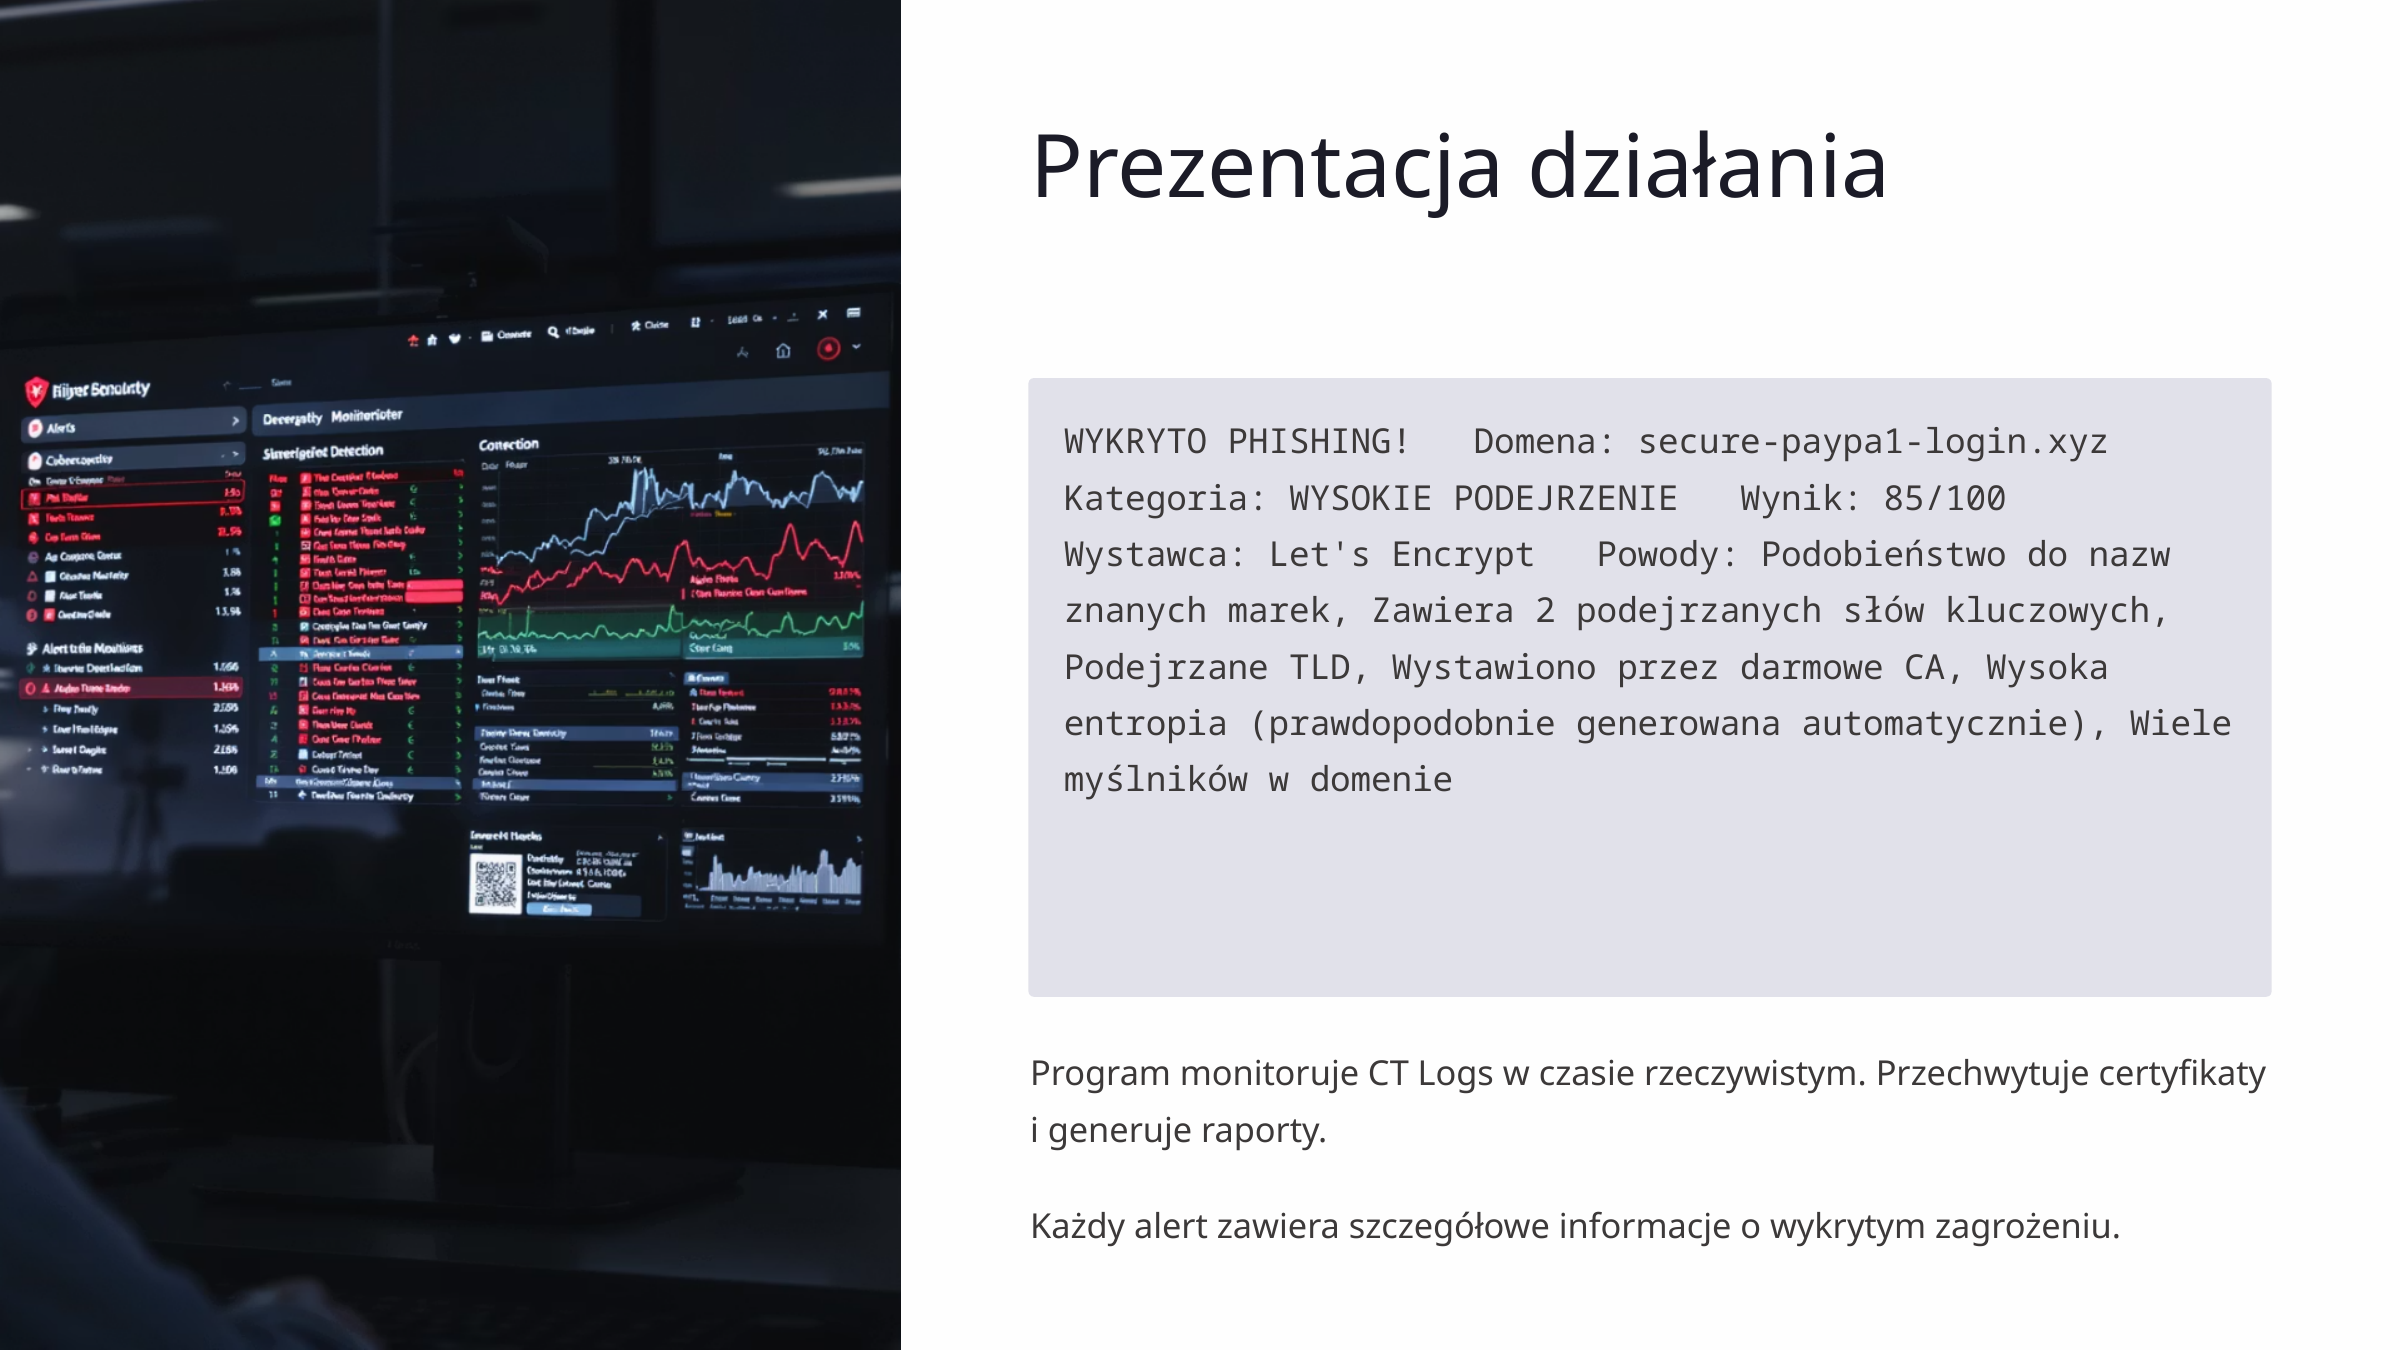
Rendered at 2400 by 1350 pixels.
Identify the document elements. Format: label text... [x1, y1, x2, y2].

text_box Każdy alert zawiera szczegółowe informacje o wykrytym zagrożeniu. [1030, 1189, 2270, 1246]
text_box Prezentacja działania [1030, 104, 2270, 325]
picture [0, 0, 901, 1350]
text_box [1028, 378, 2272, 997]
text_box Program monitoruje CT Logs w czasie rzeczywistym. Przechwytuje certyfikaty i generuje raporty. [1030, 1036, 2270, 1150]
text_box WYKRYTO PHISHING! Domena: secure-paypa1-login.xyz Kategoria: WYSOKIE PODEJRZENIE Wynik: 85/100 Wystawca: Let's Encrypt Powody: Podobieństwo do nazw znanych marek, Zawiera 2 podejrzanych słów kluczowych, Podejrzane TLD, Wystawiono przez darmowe CA, Wysoka entropia (prawdopodobnie generowana automatycznie), Wiele myślników w domenie [1064, 405, 2236, 970]
